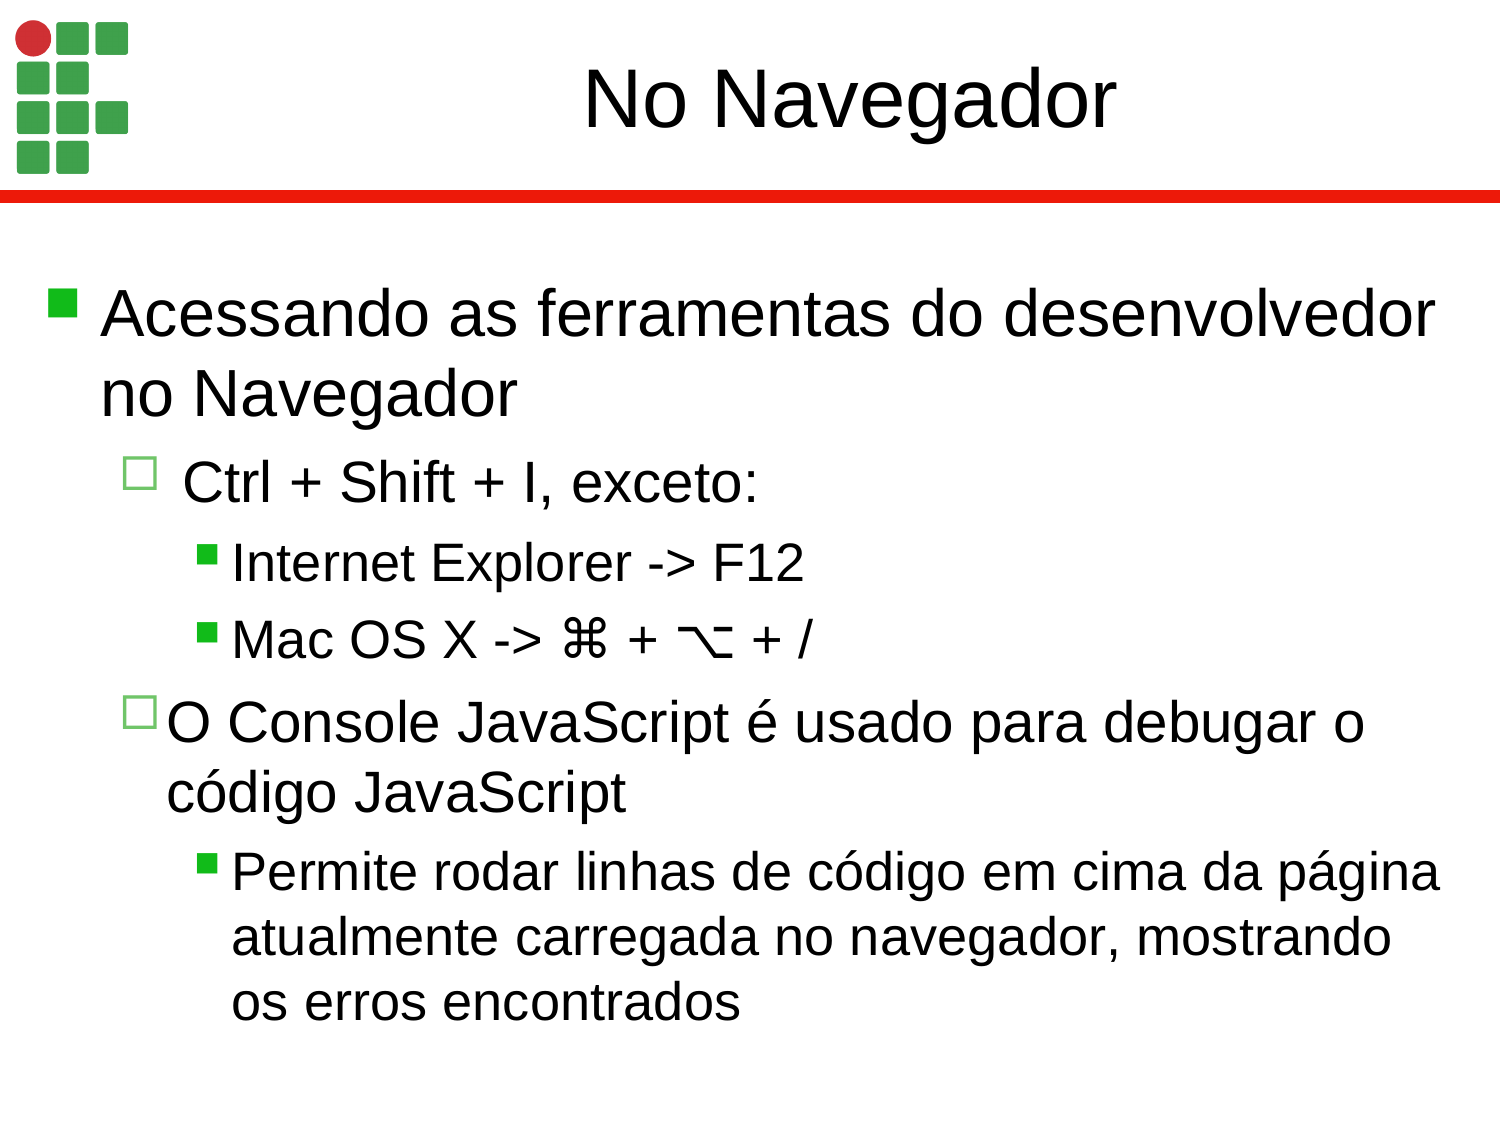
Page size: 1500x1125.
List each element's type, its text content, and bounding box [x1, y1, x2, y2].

list Acessando as ferramentas do desenvolvedor no Navegador Ctrl + Shift + I, exceto: Internet Explorer -> F12 Mac OS X -> ⌘ + ⌥ + / O Console JavaScript é usado para debugar o código JavaScript Permite rodar linhas de código em cima da página atualmente carregada no navegador, mostrando os erros encontrados [29, 207, 1471, 1087]
picture [14, 16, 130, 178]
title No Navegador [230, 0, 1471, 202]
